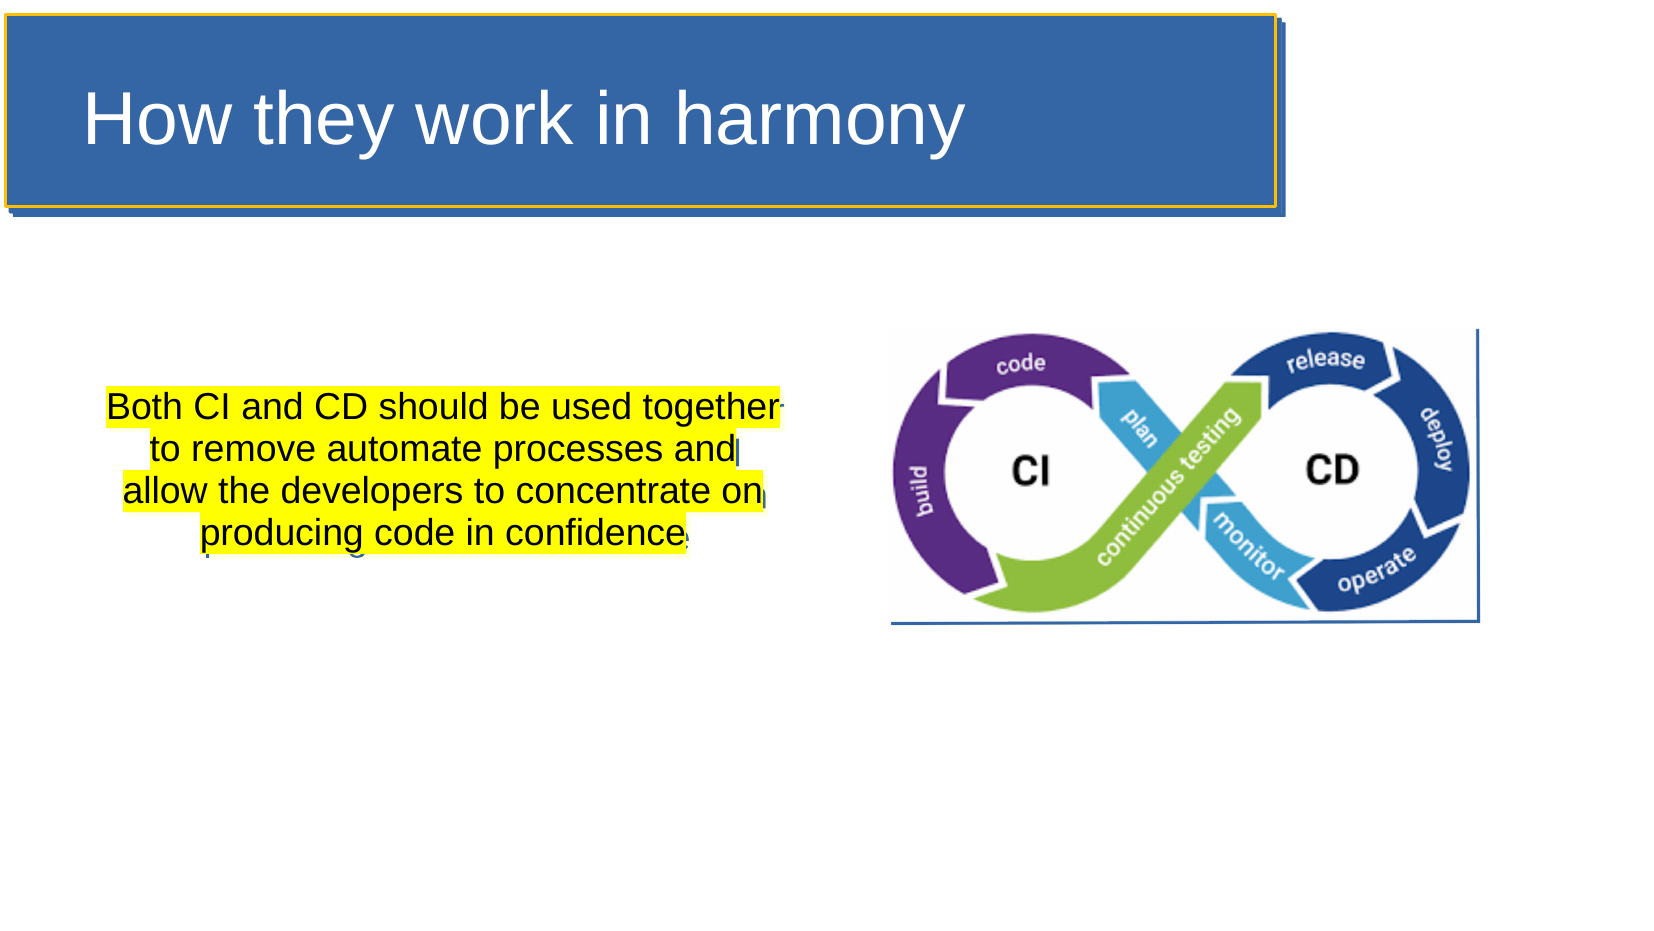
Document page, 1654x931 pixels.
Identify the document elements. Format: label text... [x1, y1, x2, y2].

title How they work in harmony [82, 44, 1235, 192]
picture [885, 324, 1477, 622]
text_box Both CI and CD should be used together to remove automate processes and allow the developers to concentrate on producing code in confidence [88, 378, 798, 562]
